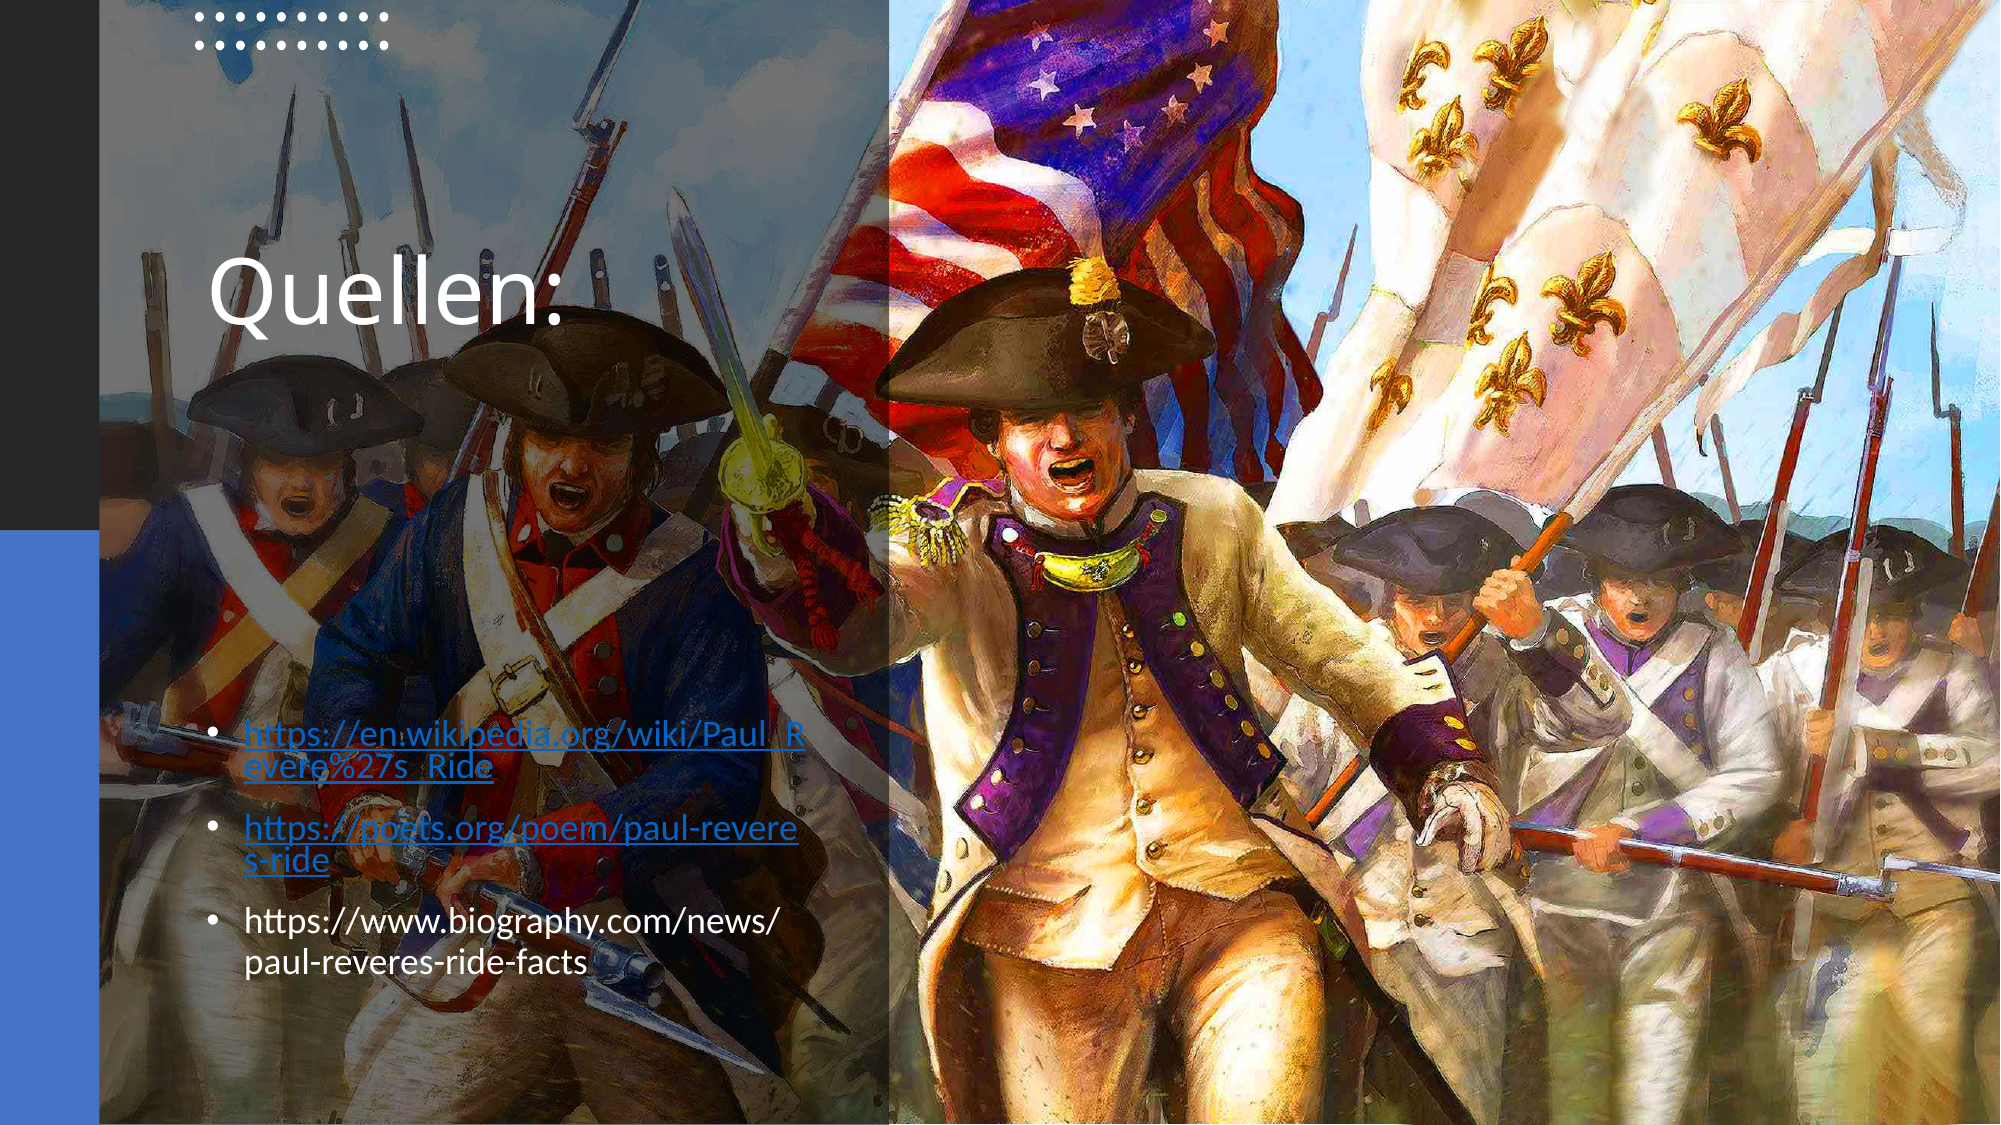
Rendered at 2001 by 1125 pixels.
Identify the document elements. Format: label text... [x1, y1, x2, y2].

picture [890, 0, 2000, 1125]
text_box [0, 0, 890, 1125]
title Quellen: [191, 118, 827, 471]
list https://en.wikipedia.org/wiki/Paul_Revere%27s_Ride https://poets.org/poem/paul-reveres-ride https://www.biography.com/news/paul-reveres-ride-facts [191, 554, 827, 1078]
